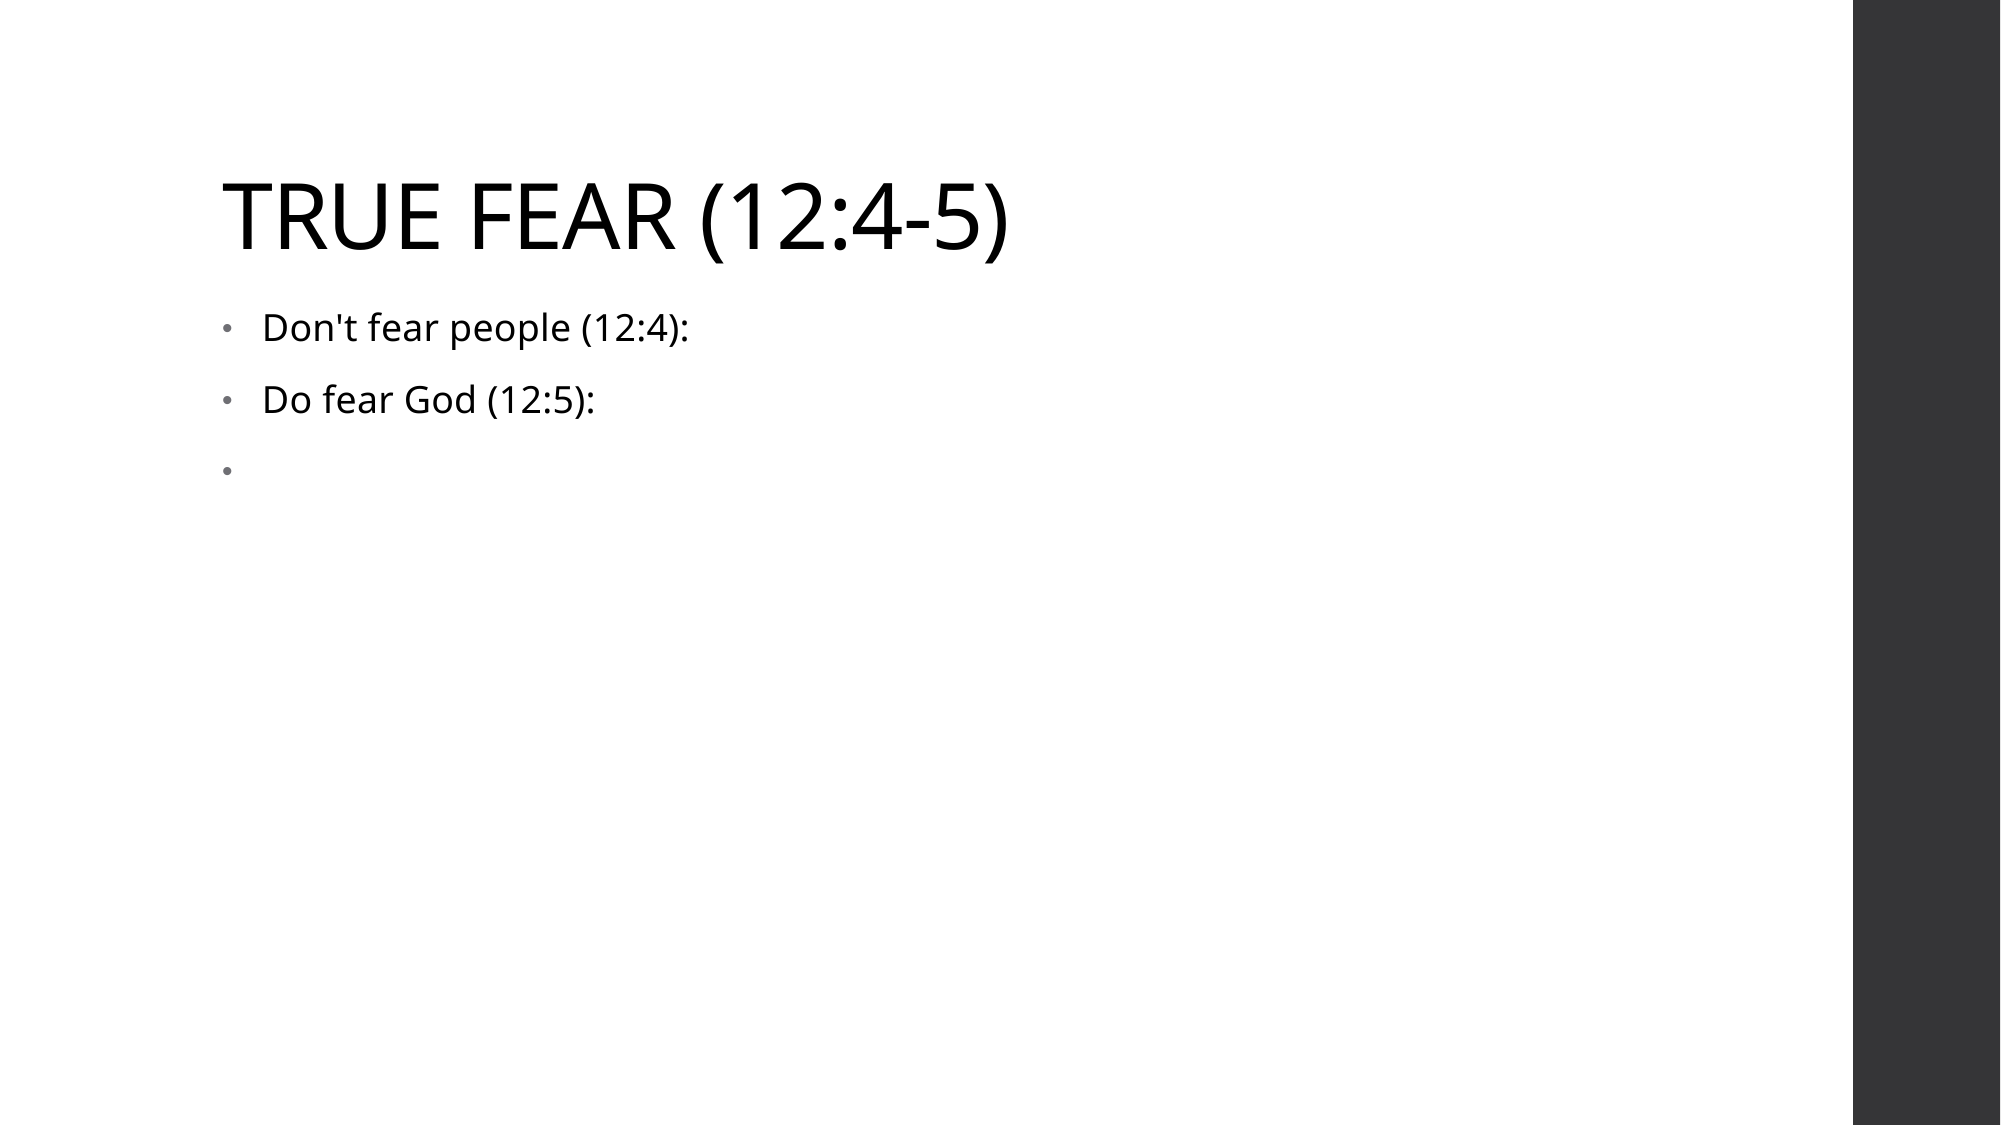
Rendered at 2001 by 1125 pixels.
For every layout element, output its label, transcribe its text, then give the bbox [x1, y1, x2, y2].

title TRUE FEAR (12:4-5) [206, 60, 1797, 278]
list Don't fear people (12:4): Do fear God (12:5): [206, 299, 1617, 1014]
